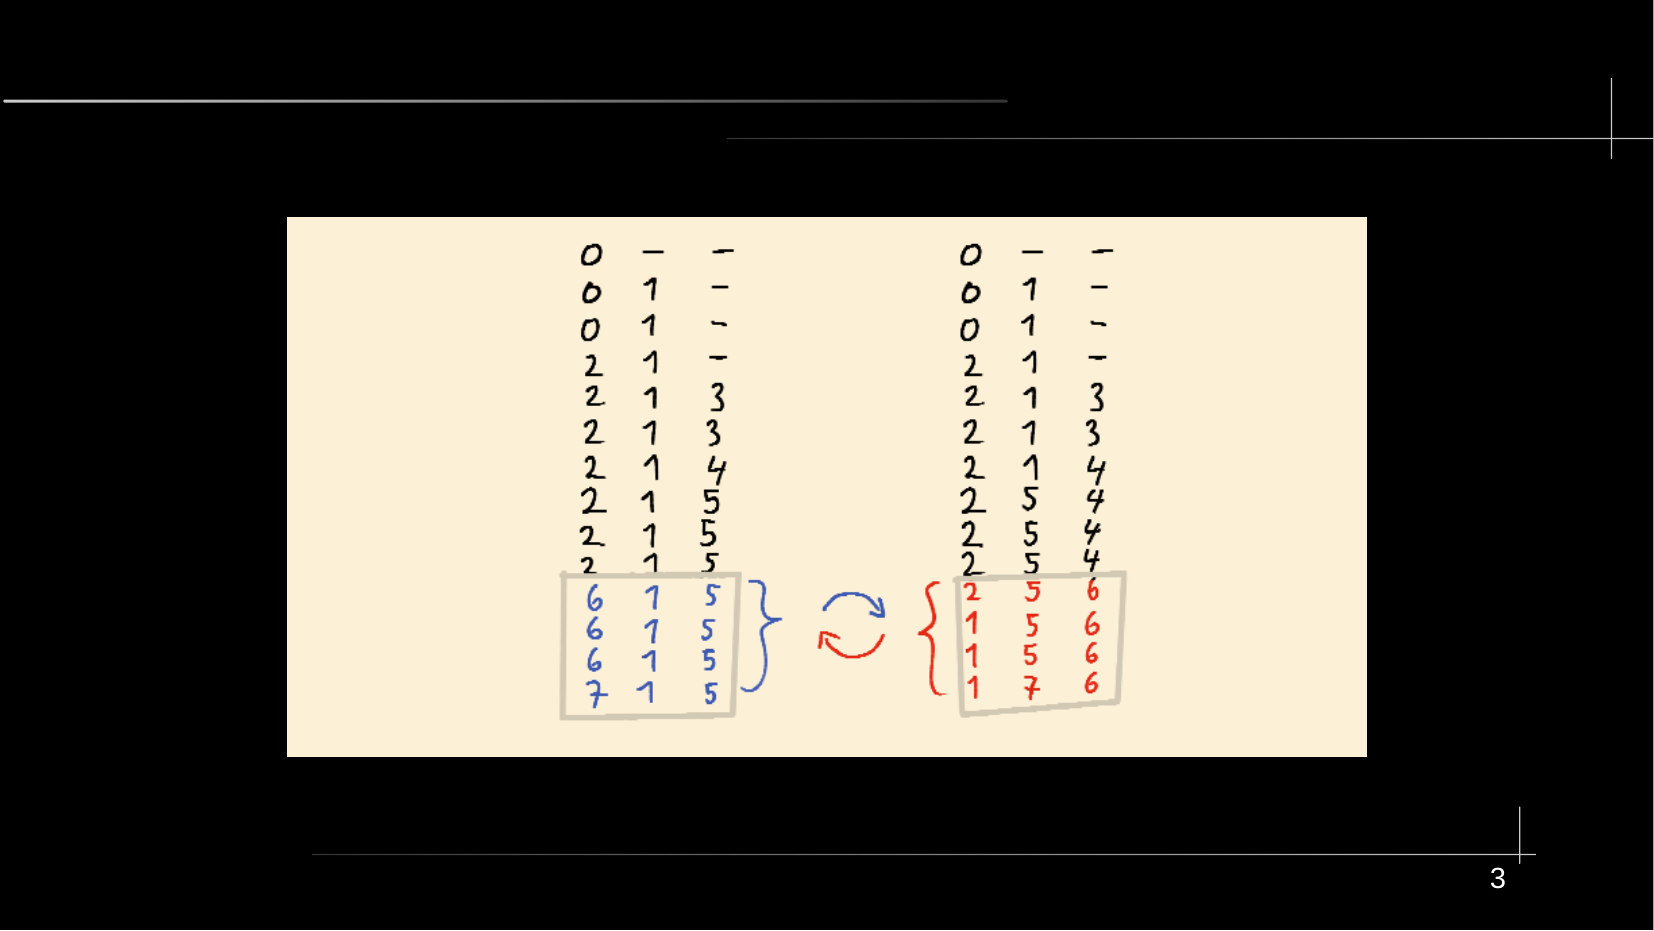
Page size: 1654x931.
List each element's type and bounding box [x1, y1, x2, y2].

picture [287, 217, 1367, 758]
